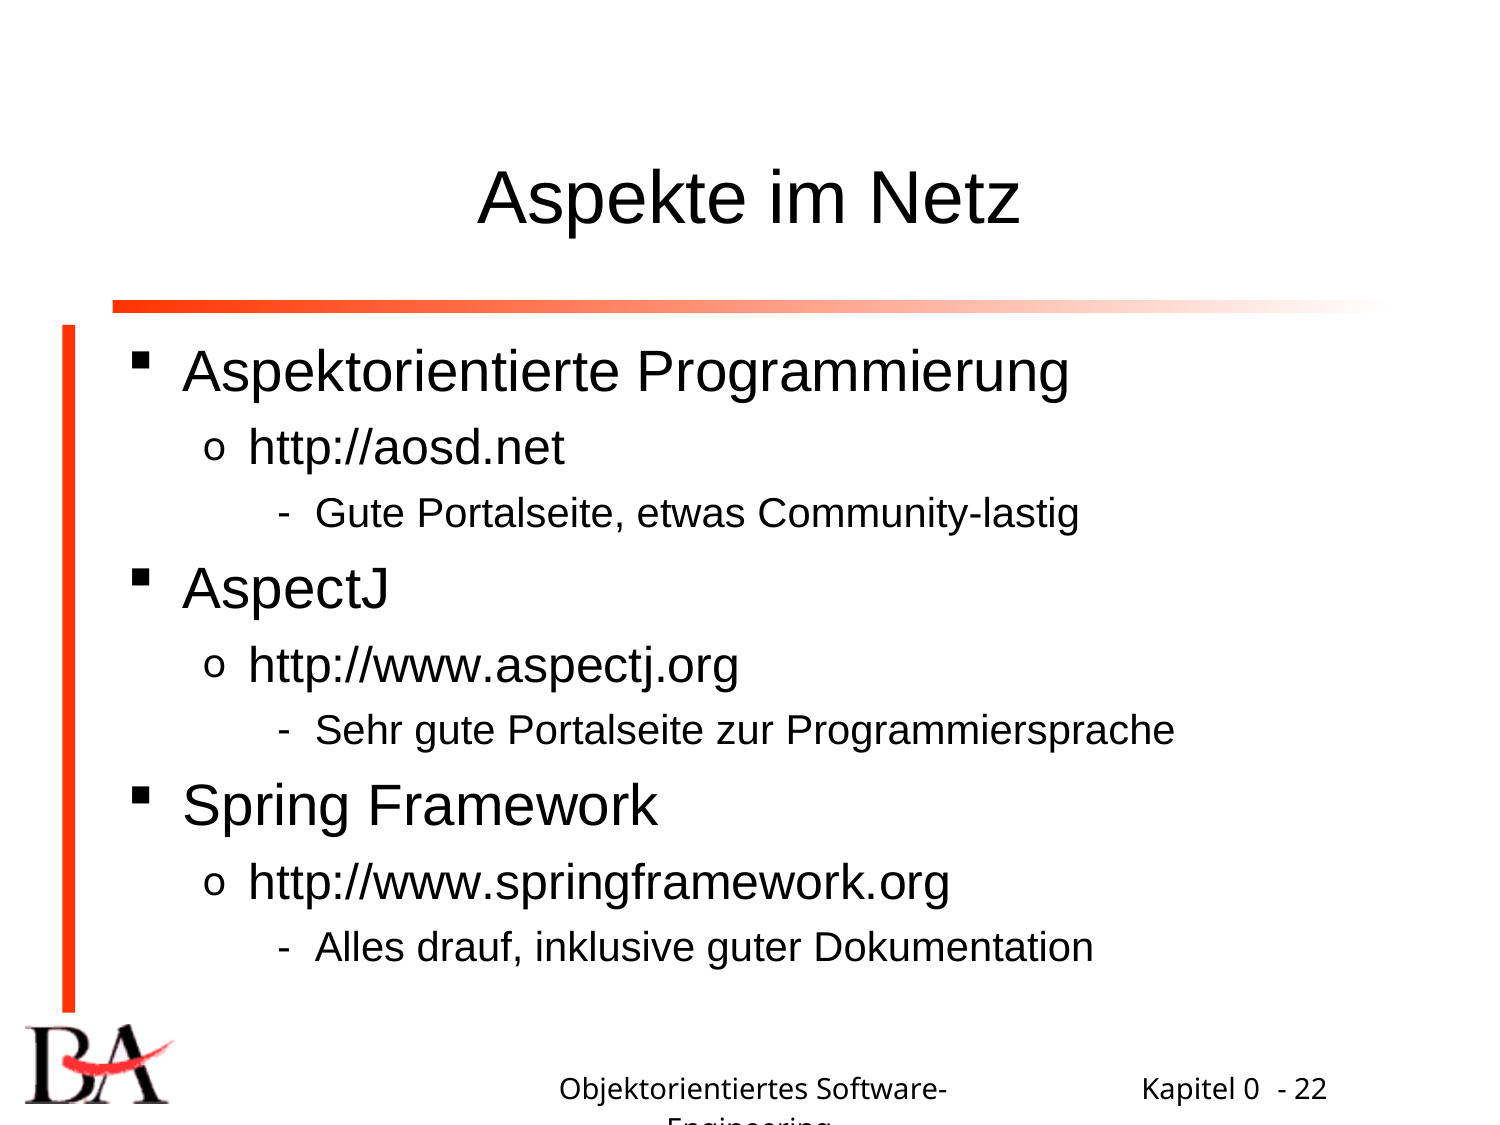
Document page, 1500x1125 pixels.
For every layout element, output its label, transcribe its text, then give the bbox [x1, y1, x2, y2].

title Aspekte im Netz [112, 99, 1388, 288]
picture [24, 1024, 175, 1104]
list Aspektorientierte Programmierung http://aosd.net Gute Portalseite, etwas Community-lastig AspectJ http://www.aspectj.org Sehr gute Portalseite zur Programmiersprache Spring Framework http://www.springframework.org Alles drauf, inklusive guter Dokumentation [112, 324, 1388, 1051]
